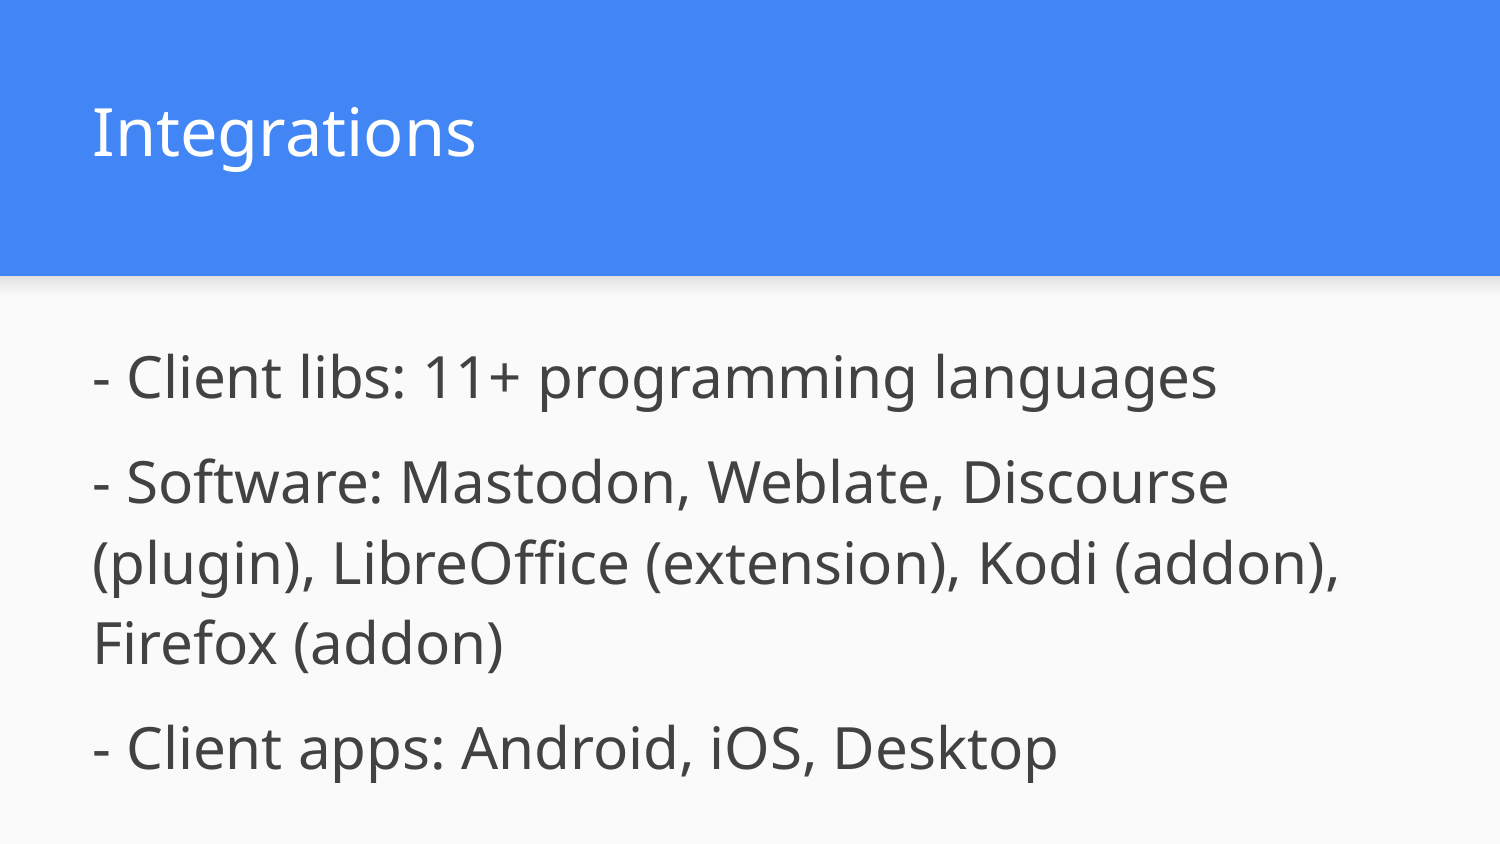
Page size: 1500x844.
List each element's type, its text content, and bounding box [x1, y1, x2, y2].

list - Client libs: 11+ programming languages - Software: Mastodon, Weblate, Discourse (plugin), LibreOffice (extension), Kodi (addon), Firefox (addon) - Client apps: Android, iOS, Desktop [77, 314, 1427, 820]
title Integrations [77, 58, 1427, 185]
